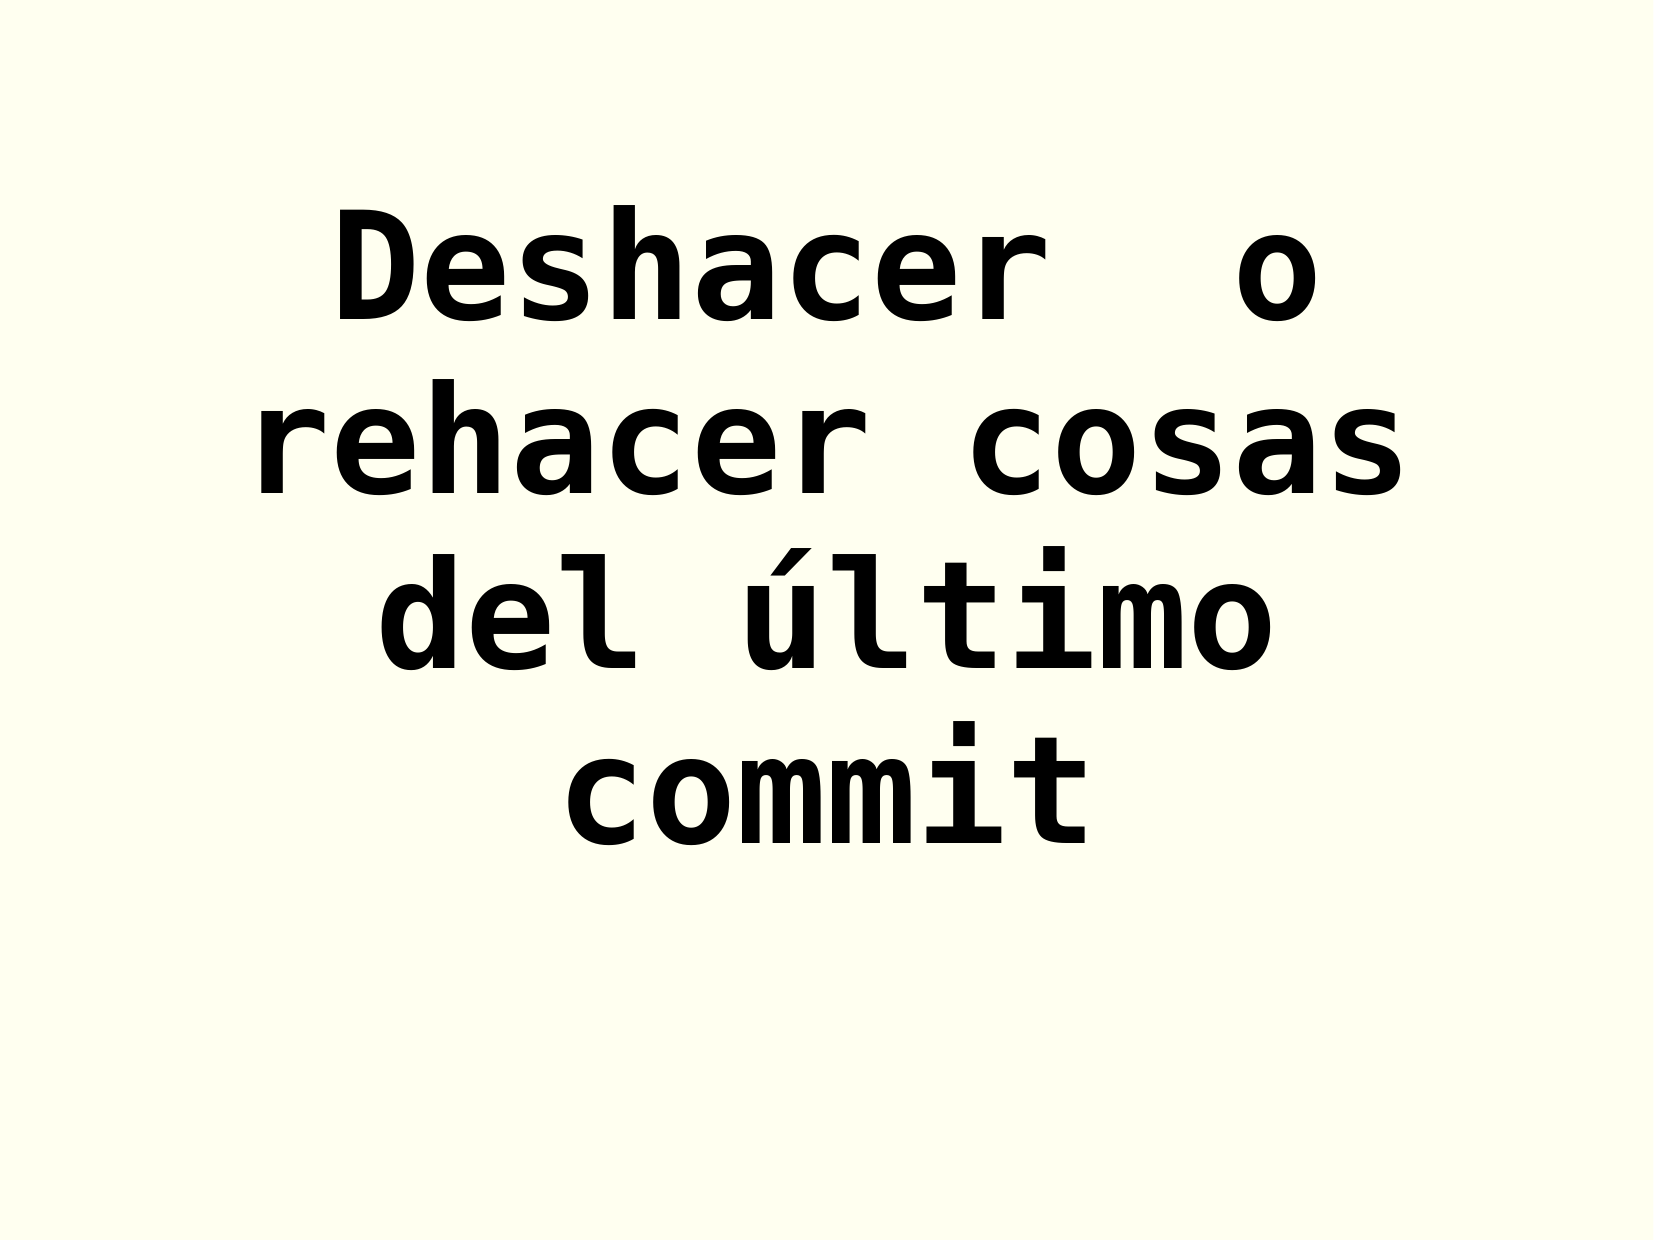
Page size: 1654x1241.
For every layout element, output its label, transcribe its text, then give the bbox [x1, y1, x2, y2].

subtitle Deshacer o rehacer cosas del último commit [82, 49, 1571, 1010]
